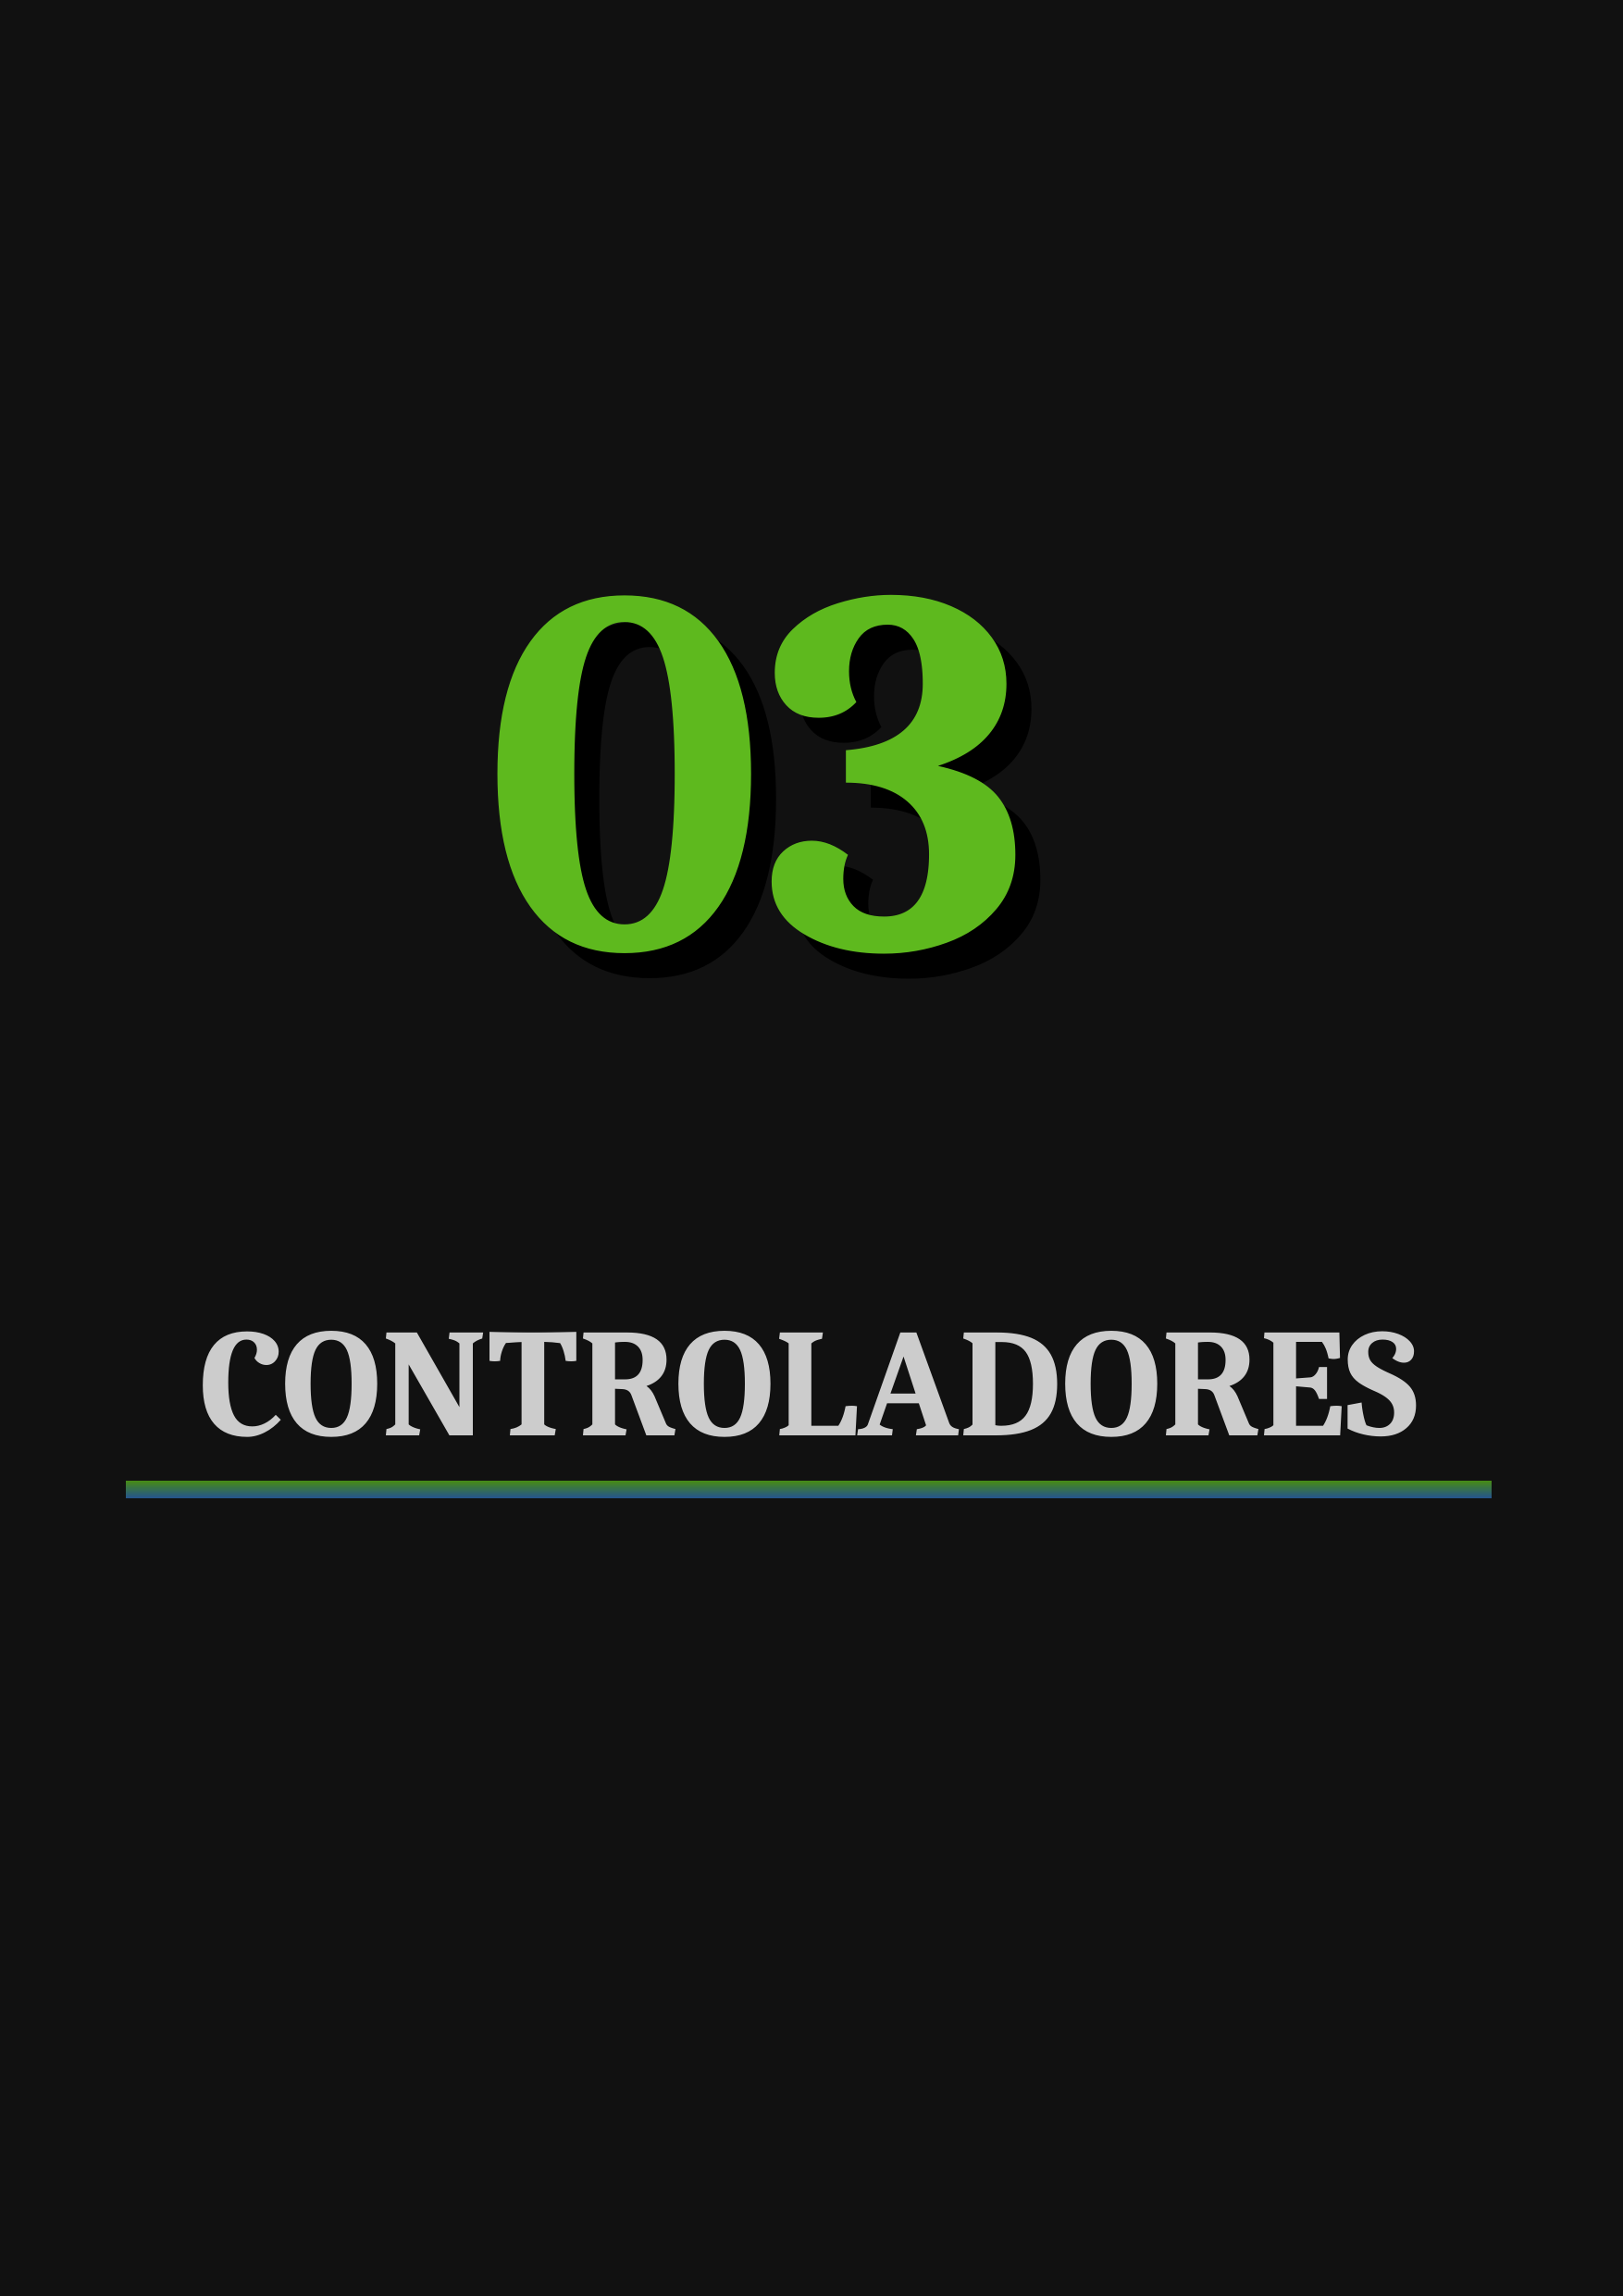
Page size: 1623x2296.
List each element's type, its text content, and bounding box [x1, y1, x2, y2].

text_box CONTROLADORES [143, 1270, 1476, 1481]
text_box 03 [472, 465, 1230, 1094]
text_box CONTROLADORES [143, 1498, 1476, 1502]
text_box [0, 0, 1623, 2296]
